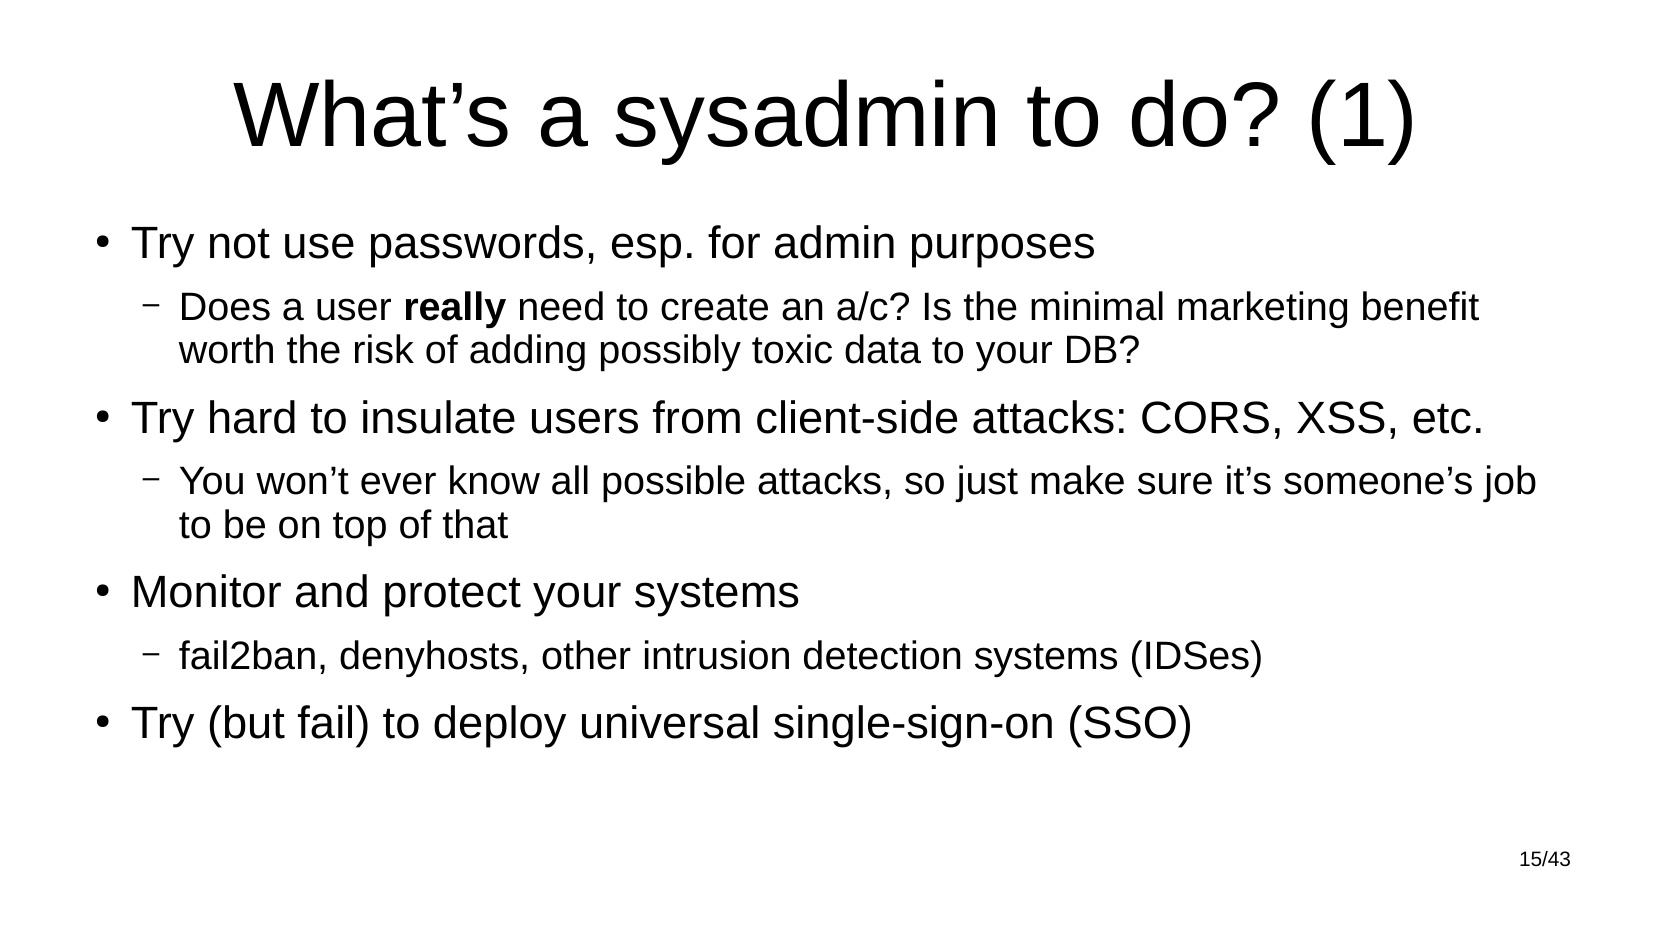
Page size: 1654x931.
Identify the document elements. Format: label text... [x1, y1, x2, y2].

list Try not use passwords, esp. for admin purposes Does a user really need to create an a/c? Is the minimal marketing benefit worth the risk of adding possibly toxic data to your DB? Try hard to insulate users from client-side attacks: CORS, XSS, etc. You won’t ever know all possible attacks, so just make sure it’s someone’s job to be on top of that Monitor and protect your systems fail2ban, denyhosts, other intrusion detection systems (IDSes) Try (but fail) to deploy universal single-sign-on (SSO) [82, 217, 1571, 758]
title What’s a sysadmin to do? (1) [82, 37, 1571, 193]
